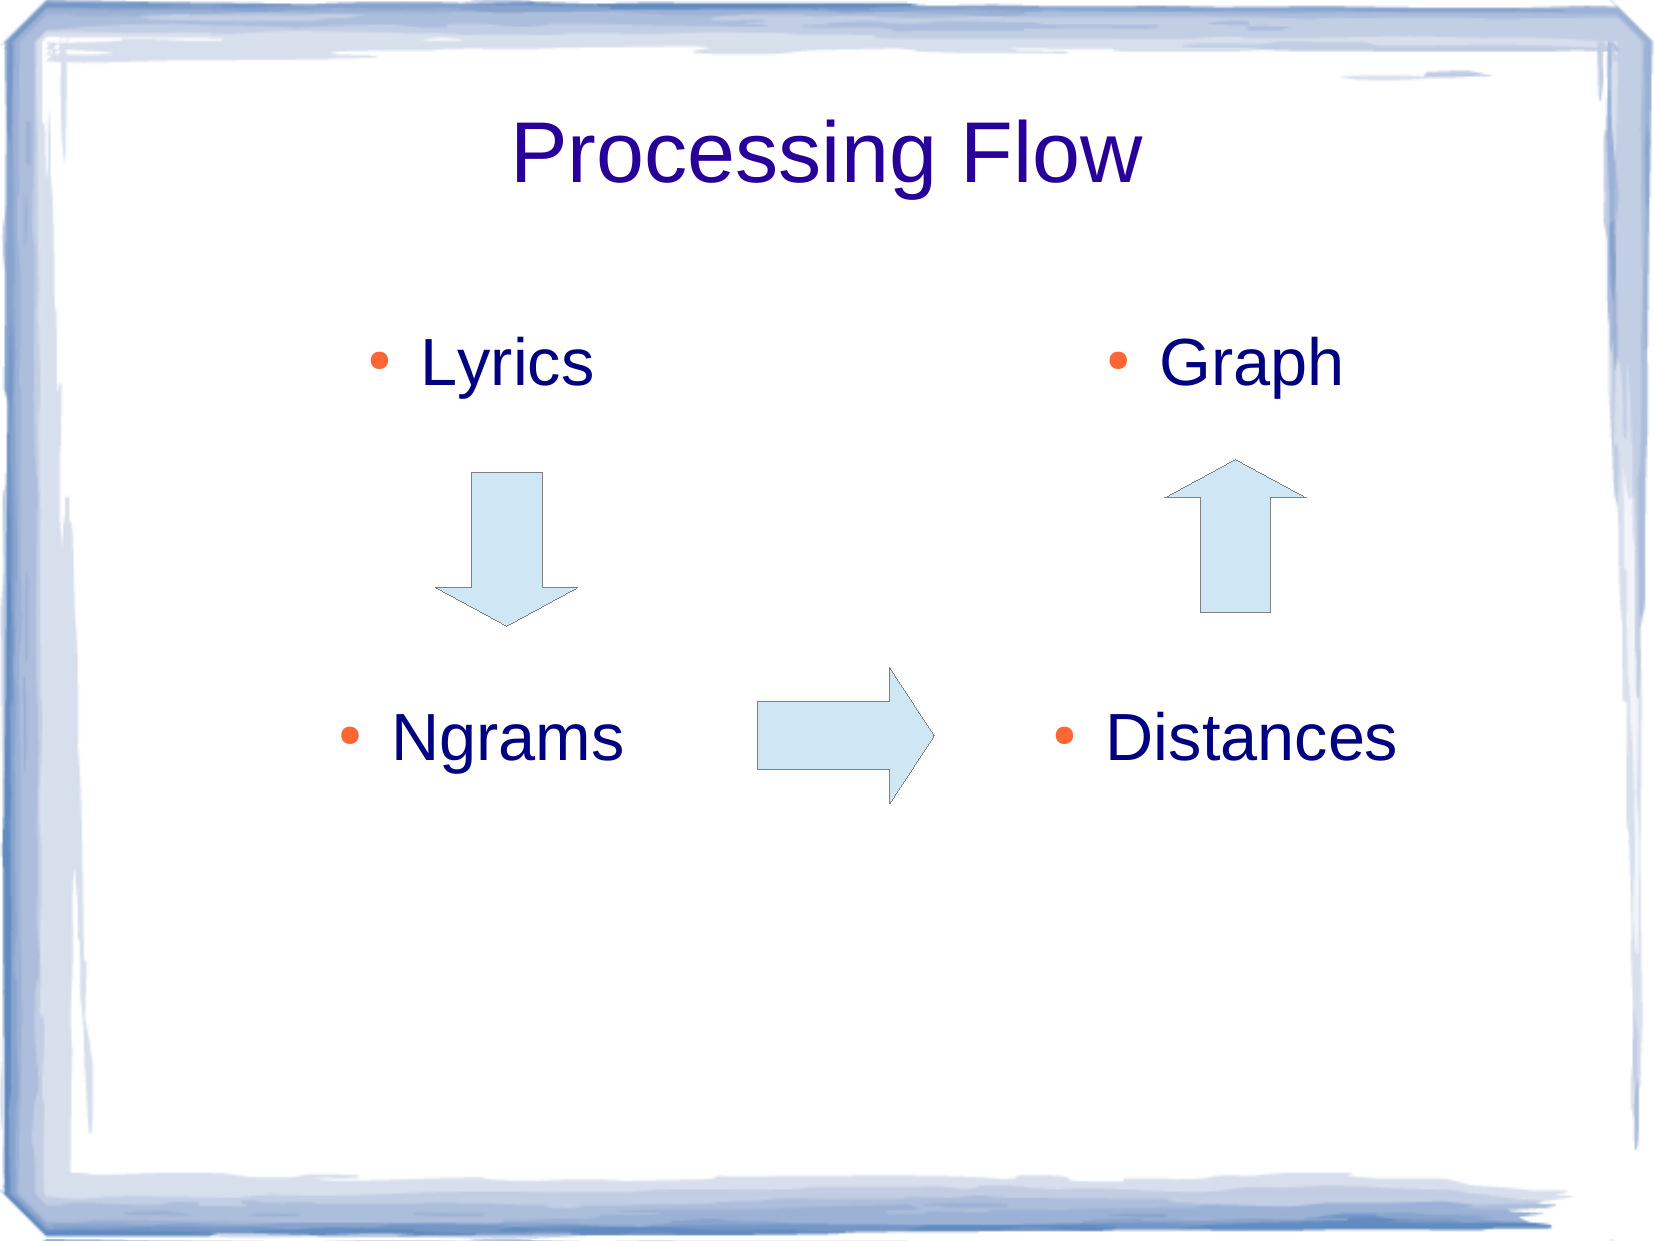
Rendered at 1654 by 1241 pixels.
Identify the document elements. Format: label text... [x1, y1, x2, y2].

list Lyrics [118, 324, 827, 668]
title Processing Flow [82, 49, 1571, 257]
list Graph [862, 324, 1572, 668]
list Ngrams [118, 700, 827, 1044]
list Distances [862, 700, 1572, 1044]
text_box [1164, 459, 1307, 613]
text_box [435, 472, 578, 627]
picture [0, 0, 1654, 1241]
text_box [757, 667, 935, 804]
